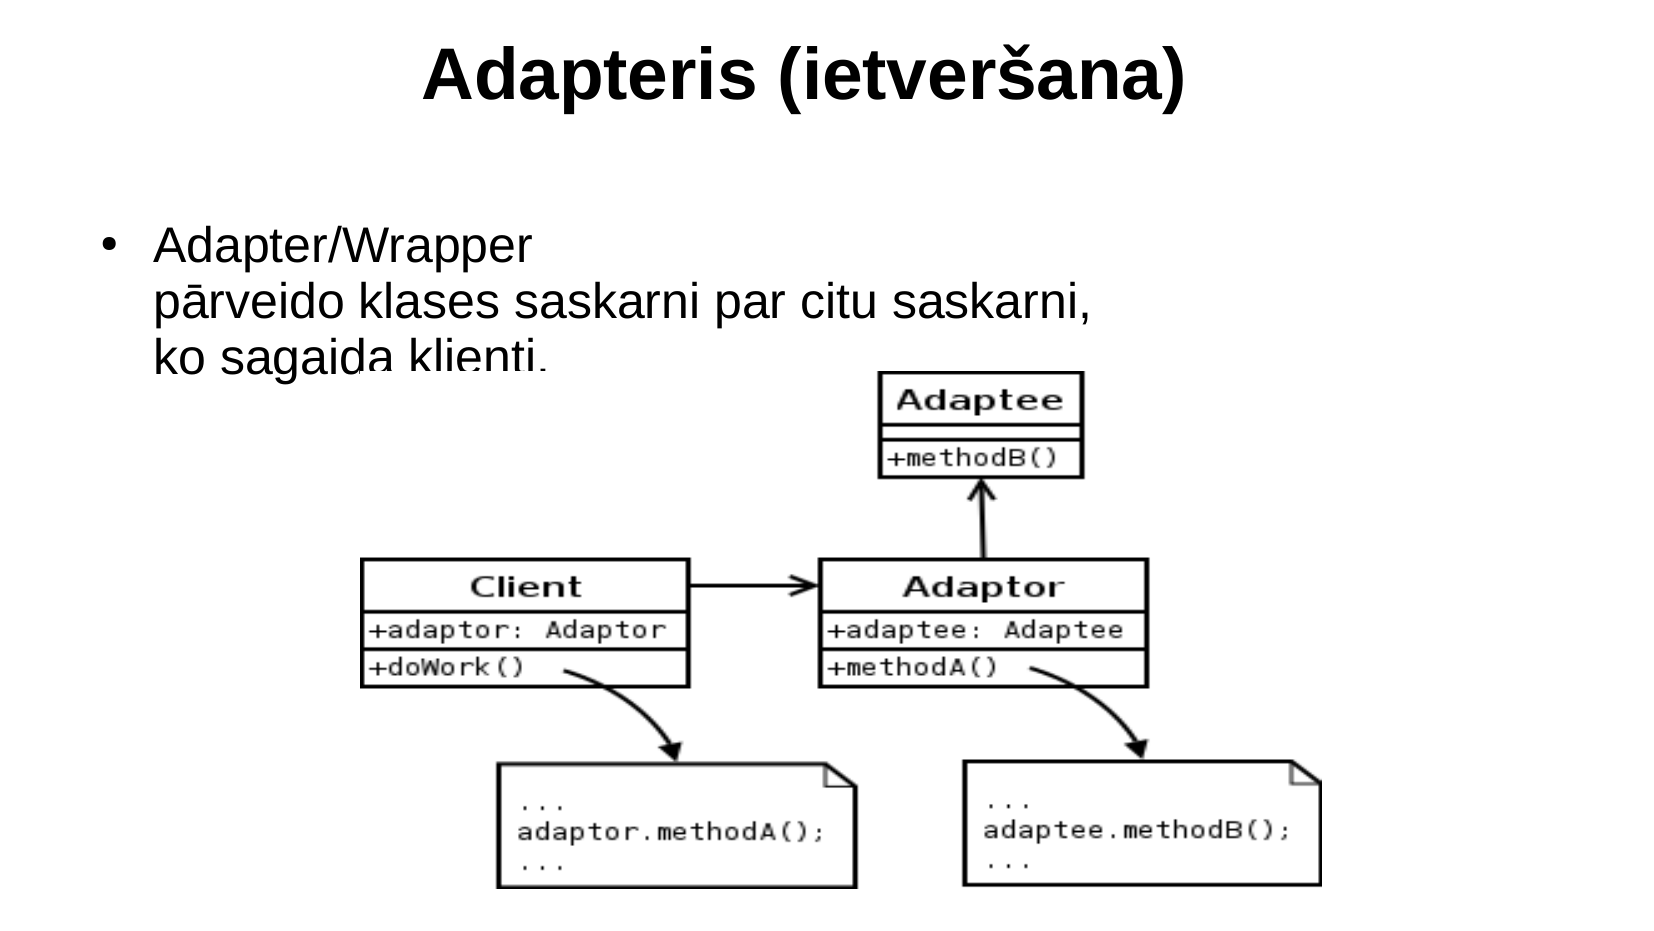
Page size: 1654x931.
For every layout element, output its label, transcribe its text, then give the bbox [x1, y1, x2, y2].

list Adapter/Wrapper pārveido klases saskarni par citu saskarni, ko sagaida klienti. [82, 217, 1571, 758]
title Adapteris (ietveršana) [60, 33, 1549, 116]
picture [360, 371, 1322, 889]
